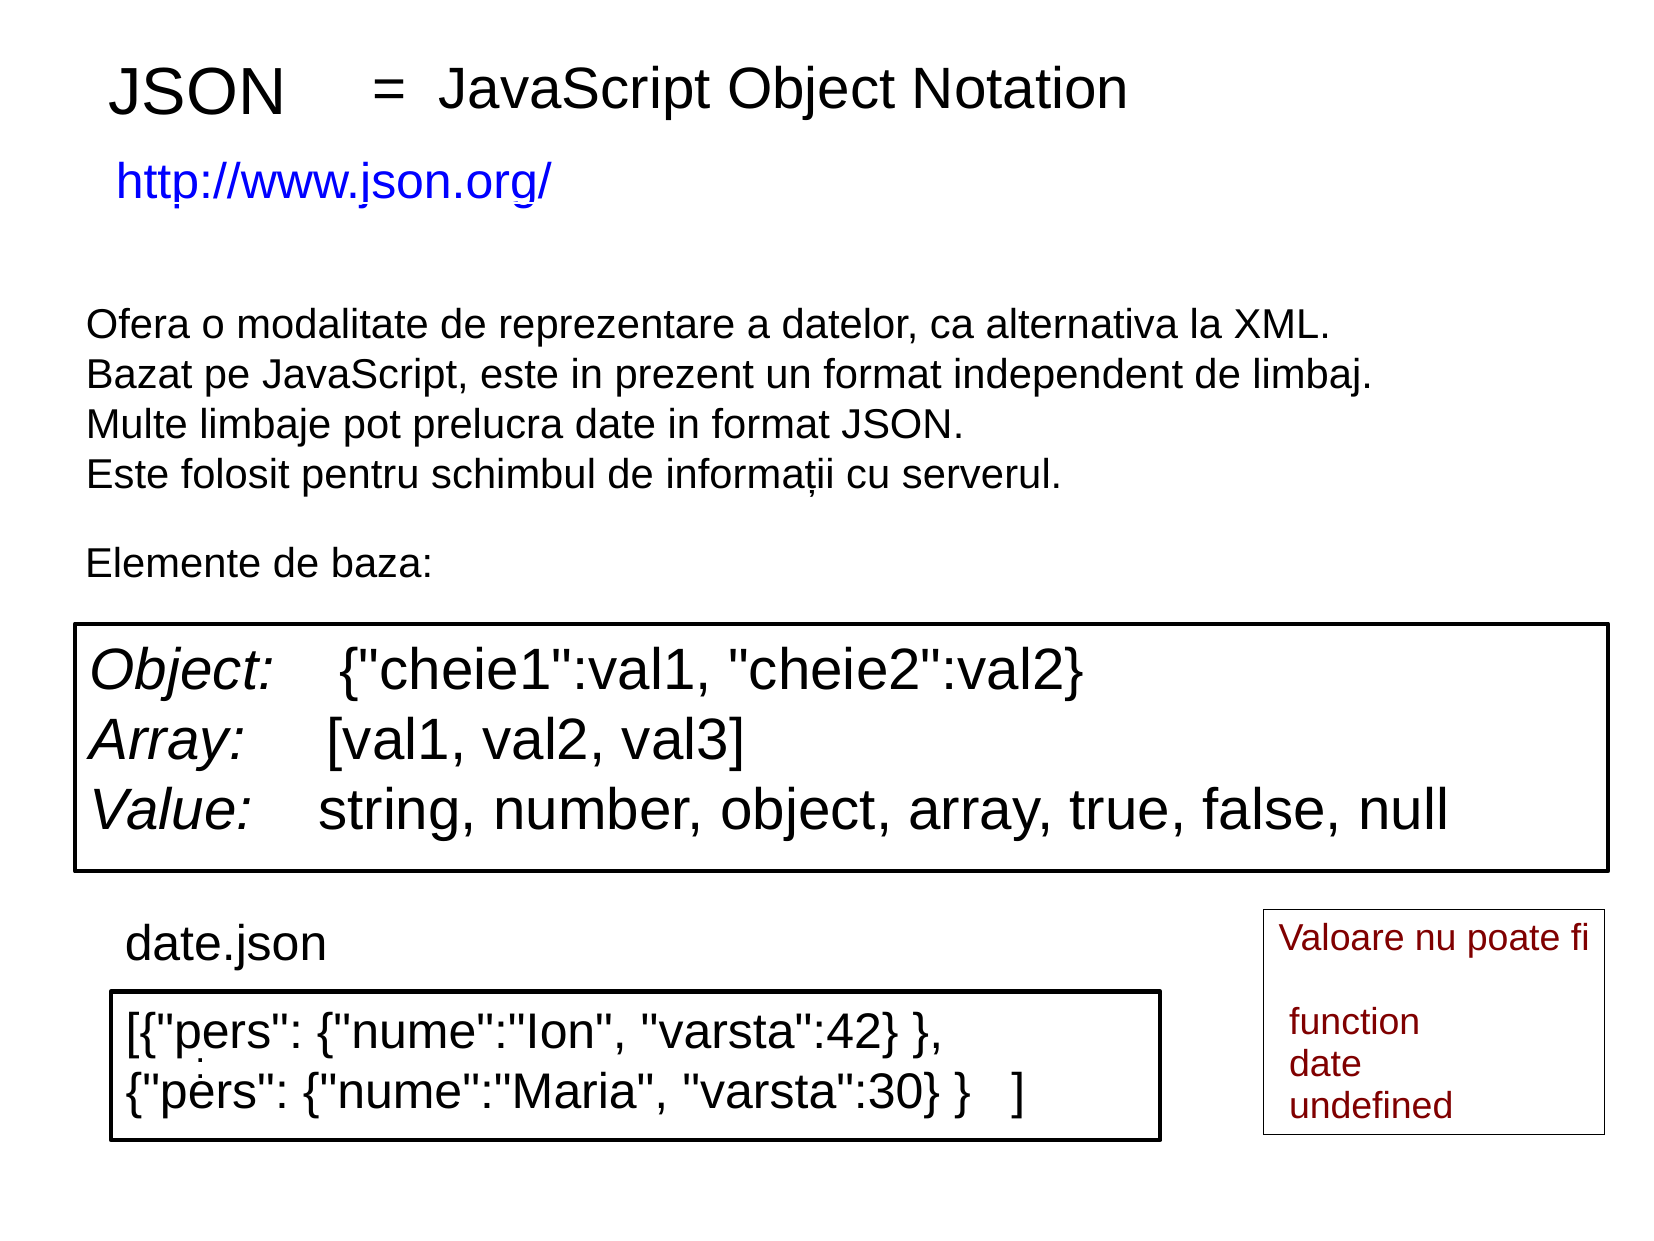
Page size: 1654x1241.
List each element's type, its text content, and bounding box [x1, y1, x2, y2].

text_box : [180, 1033, 225, 1100]
text_box http://www.json.org/ [100, 141, 615, 224]
text_box [{"pers": {"nume":"Ion", "varsta":42} }, {"pers": {"nume":"Maria", "varsta":30} } ] [110, 991, 1161, 1141]
text_box Object: {"cheie1":val1, "cheie2":val2} Array: [val1, val2, val3] Value: string, number, object, array, true, false, null [74, 623, 1608, 872]
text_box = JavaScript Object Notation [346, 42, 1245, 136]
text_box date.json [110, 903, 367, 986]
text_box Elemente de baza: [70, 528, 487, 600]
text_box Valoare nu poate fi function date undefined [1263, 909, 1605, 1135]
text_box JSON [93, 40, 323, 145]
text_box Ofera o modalitate de reprezentare a datelor, ca alternativa la XML. Bazat pe JavaScript, este in prezent un format independent de limbaj. Multe limbaje pot prelucra date in format JSON. Este folosit pentru schimbul de informații cu serverul. [71, 289, 1537, 471]
